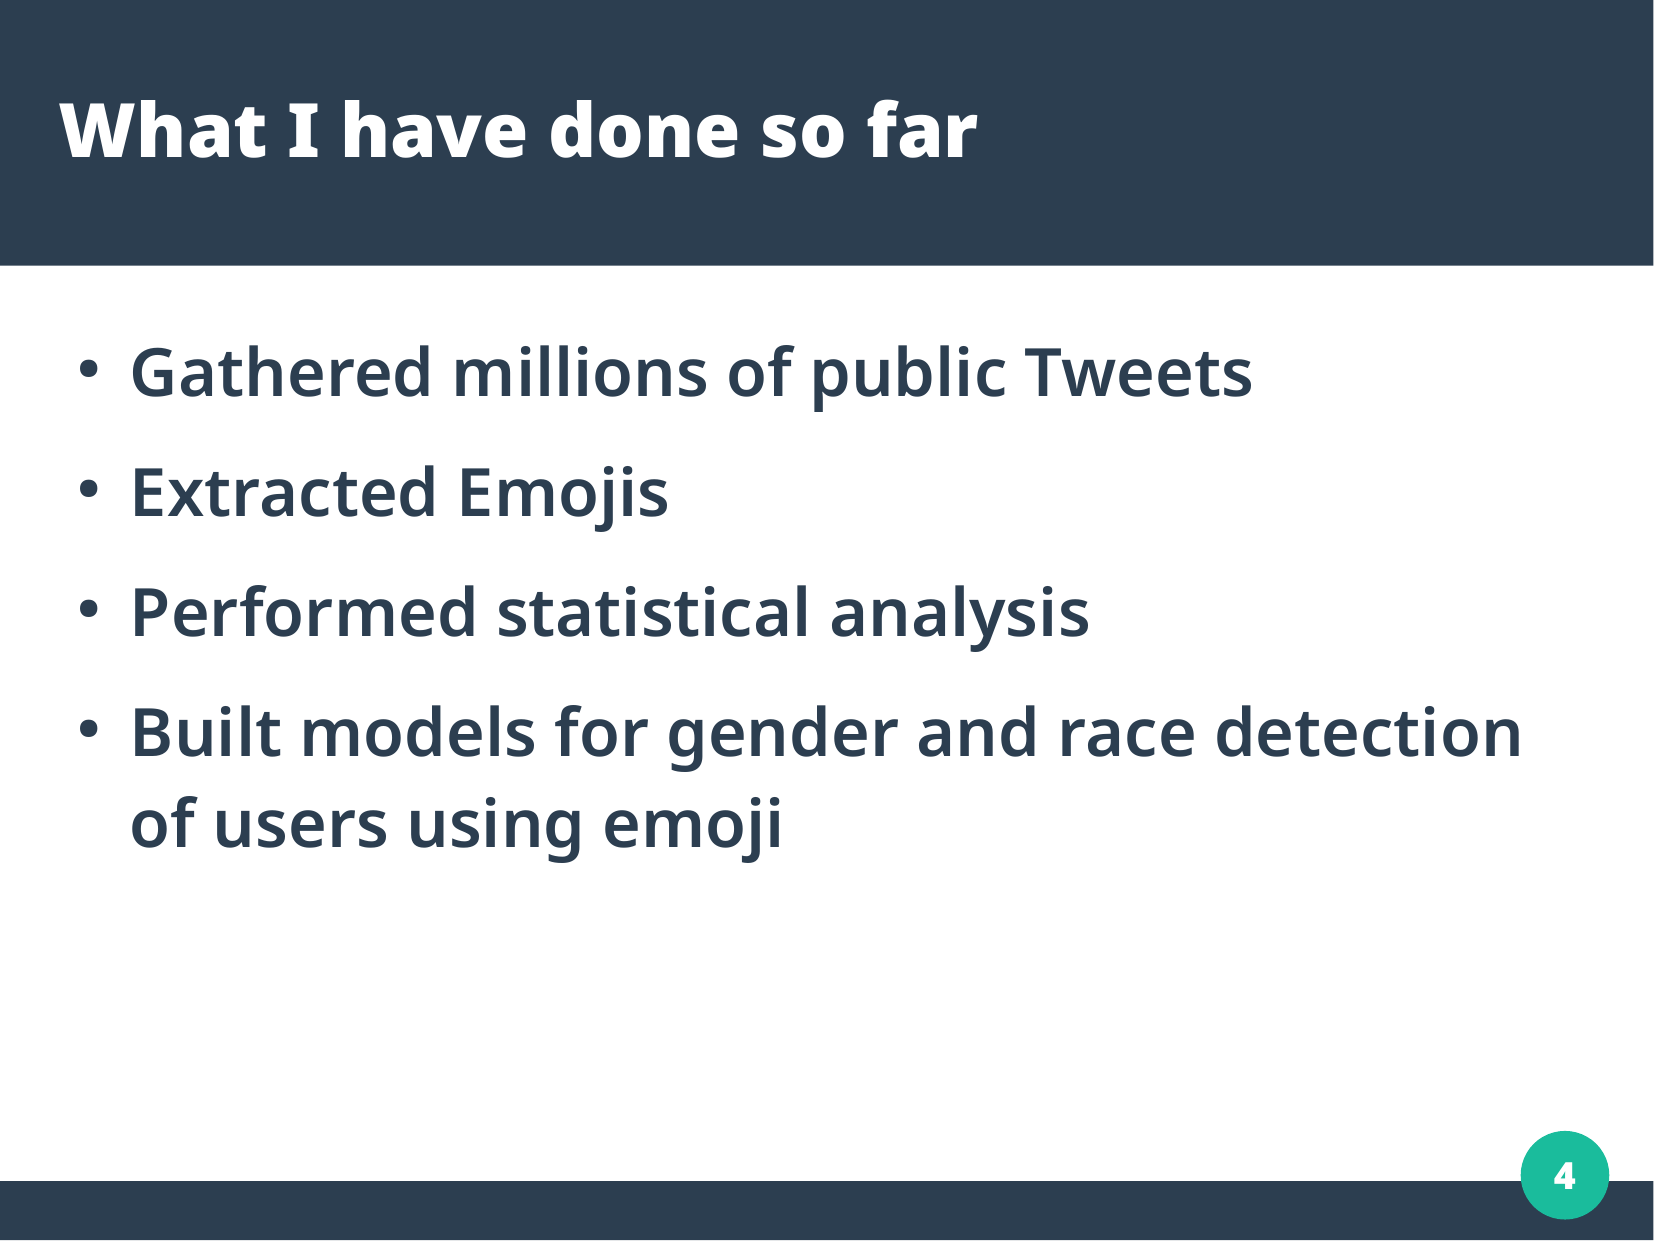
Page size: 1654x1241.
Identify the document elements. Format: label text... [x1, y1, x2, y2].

list Gathered millions of public Tweets Extracted Emojis Performed statistical analysis Built models for gender and race detection of users using emoji [59, 324, 1595, 1152]
title What I have done so far [59, 49, 1595, 207]
